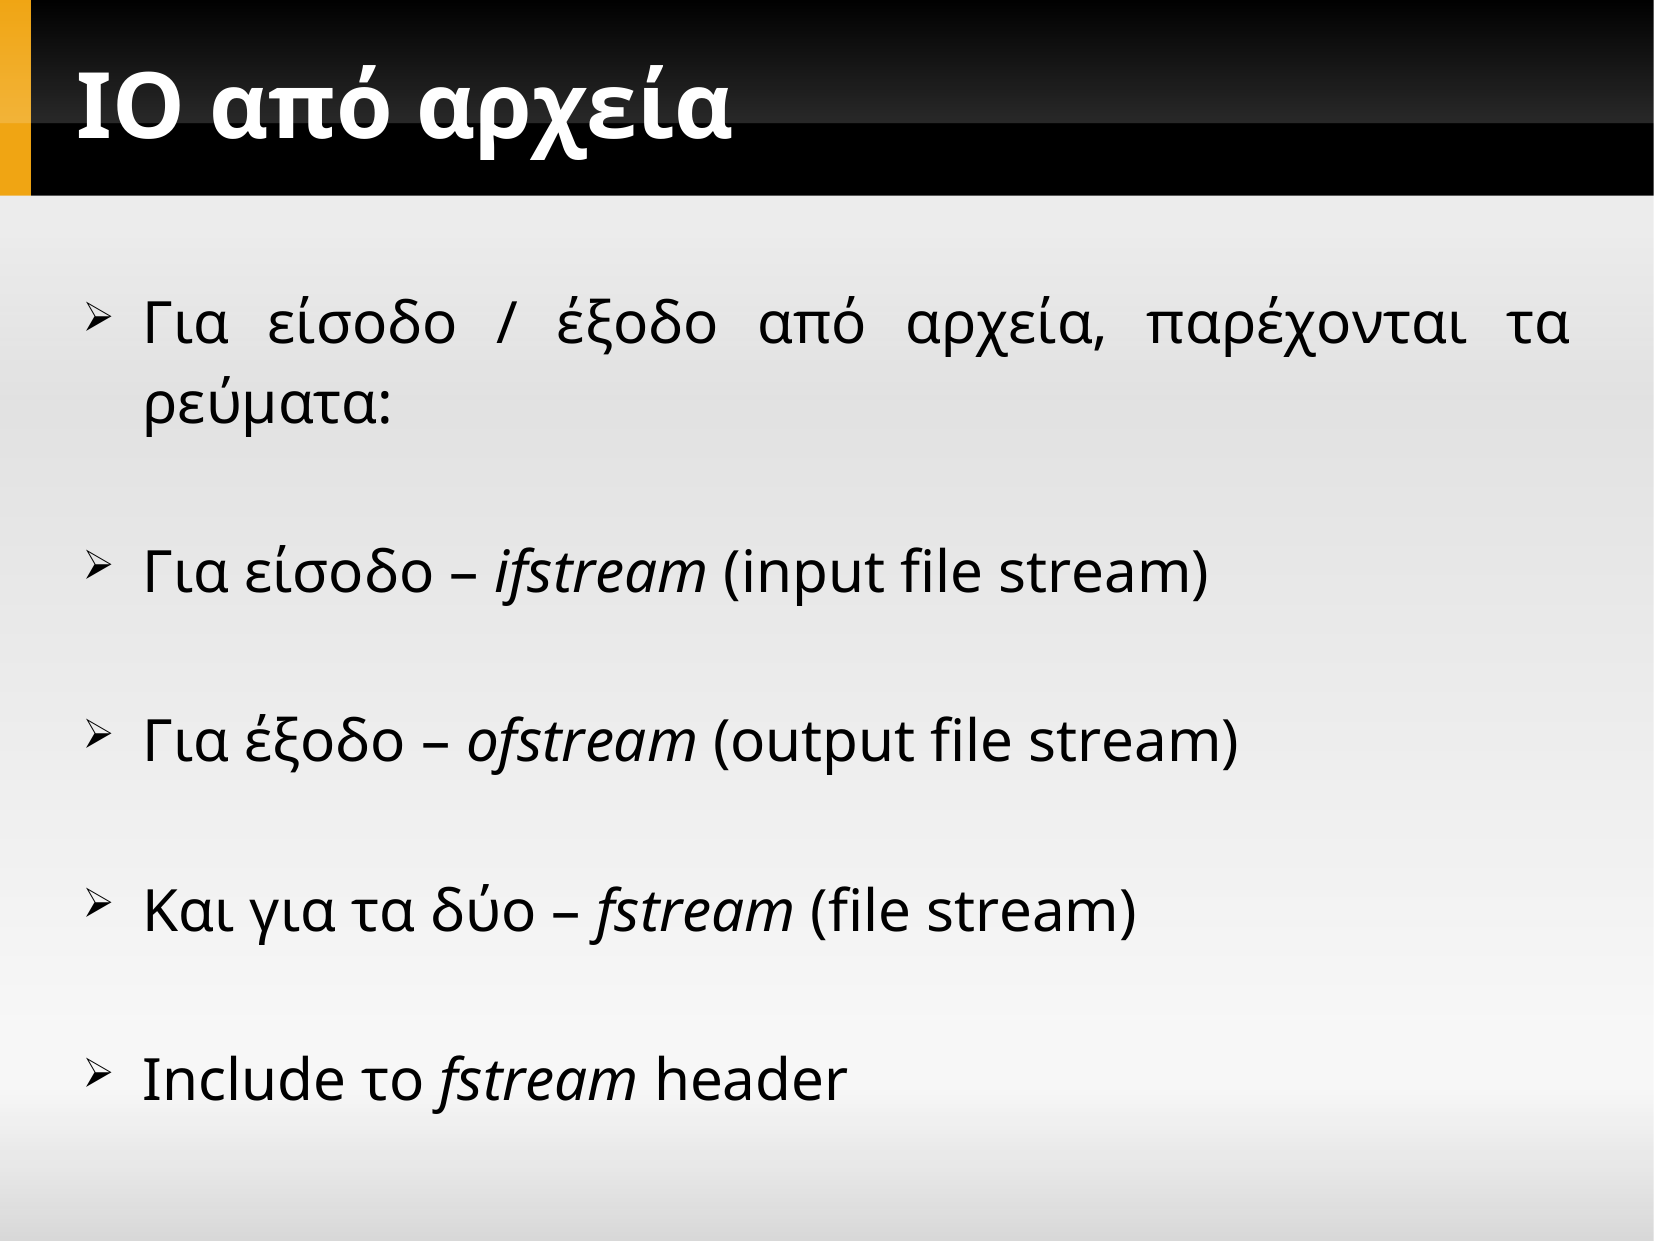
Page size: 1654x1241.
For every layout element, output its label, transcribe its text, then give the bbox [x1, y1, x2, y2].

picture [0, 0, 1654, 1241]
title IO από αρχεία [76, 0, 1565, 208]
subtitle Για είσοδο / έξοδο από αρχεία, παρέχονται τα ρεύματα: Για είσοδο – ifstream (input file stream) Για έξοδο – ofstream (output file stream) Και για τα δύο – fstream (file stream) Include το fstream header [82, 297, 1571, 1102]
